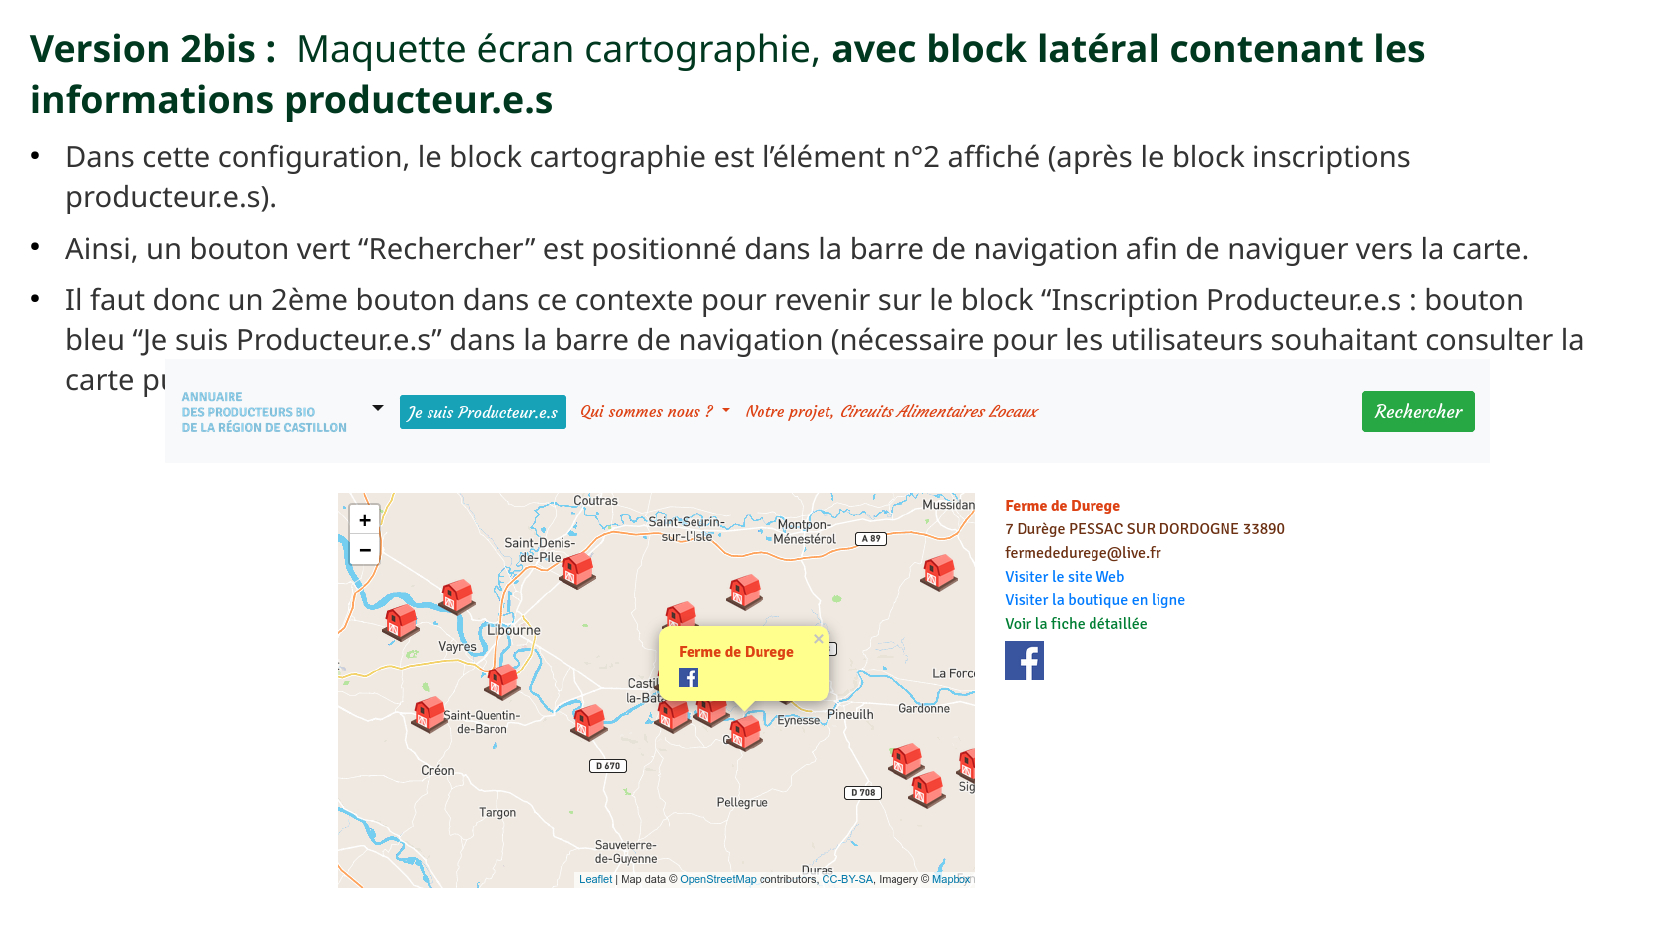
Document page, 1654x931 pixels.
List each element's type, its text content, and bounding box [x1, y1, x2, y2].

picture [165, 359, 1490, 904]
text_box Version 2bis : Maquette écran cartographie, avec block latéral contenant les informations producteur.e.s Dans cette configuration, le block cartographie est l’élément n°2 affiché (après le block inscriptions producteur.e.s). Ainsi, un bouton vert “Rechercher” est positionné dans la barre de navigation afin de naviguer vers la carte. Il faut donc un 2ème bouton dans ce contexte pour revenir sur le block “Inscription Producteur.e.s : bouton bleu “Je suis Producteur.e.s” dans la barre de navigation (nécessaire pour les utilisateurs souhaitant consulter la carte puis s’inscrire). [15, 15, 1606, 413]
